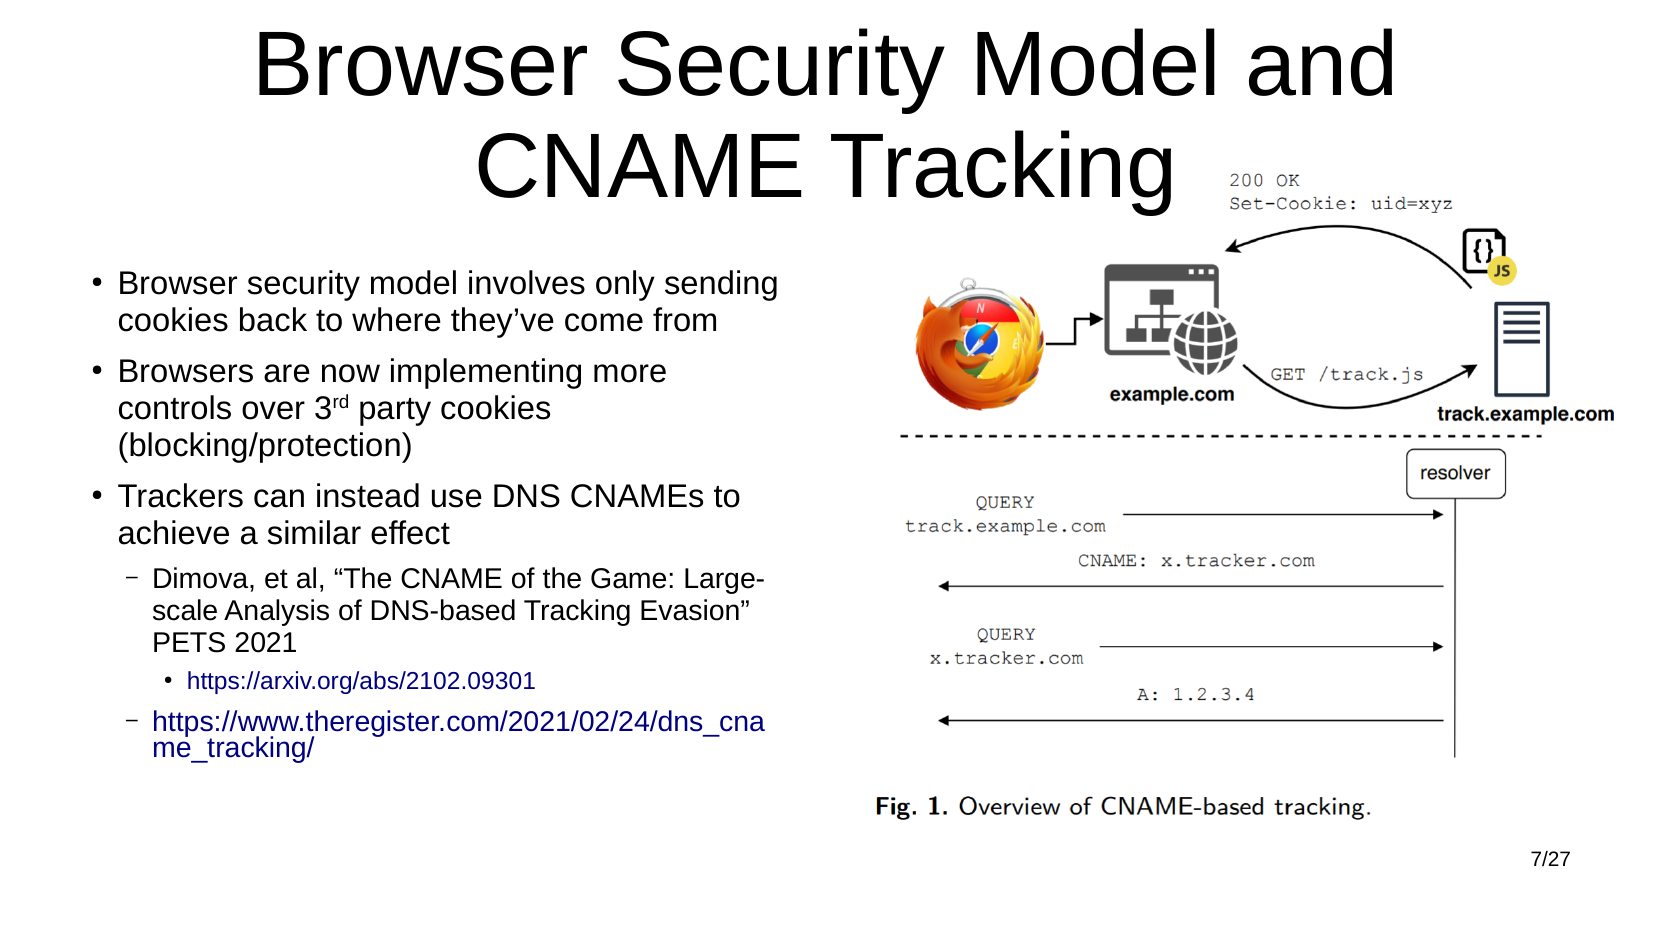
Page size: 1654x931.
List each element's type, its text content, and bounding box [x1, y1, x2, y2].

picture [814, 120, 1642, 842]
title Browser Security Model and CNAME Tracking [82, 12, 1571, 218]
list Browser security model involves only sending cookies back to where they’ve come from Browsers are now implementing more controls over 3rd party cookies (blocking/protection) Trackers can instead use DNS CNAMEs to achieve a similar effect Dimova, et al, “The CNAME of the Game: Large-scale Analysis of DNS-based Tracking Evasion” PETS 2021 https://arxiv.org/abs/2102.09301 https://www.theregister.com/2021/02/24/dns_cname_tracking/ [82, 264, 789, 805]
